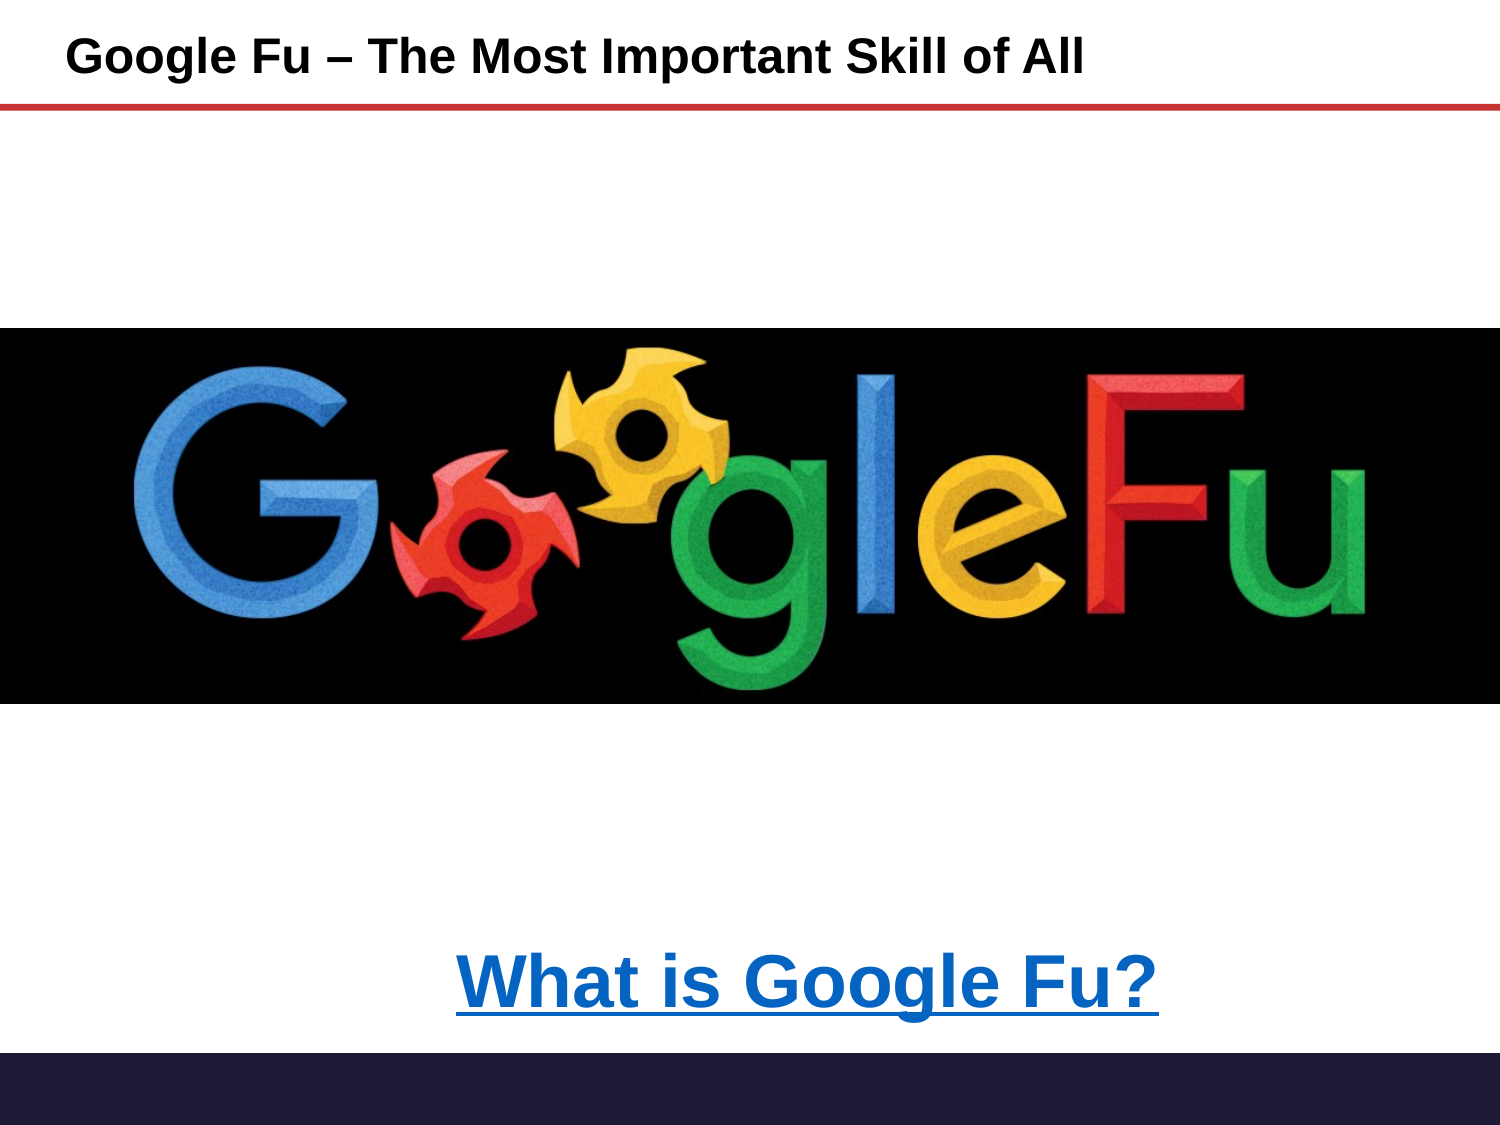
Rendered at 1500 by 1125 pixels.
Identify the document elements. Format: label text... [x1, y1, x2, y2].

text_box What is Google Fu? [441, 924, 1175, 1030]
title Google Fu – The Most Important Skill of All [50, 0, 1188, 108]
picture [0, 328, 1500, 704]
